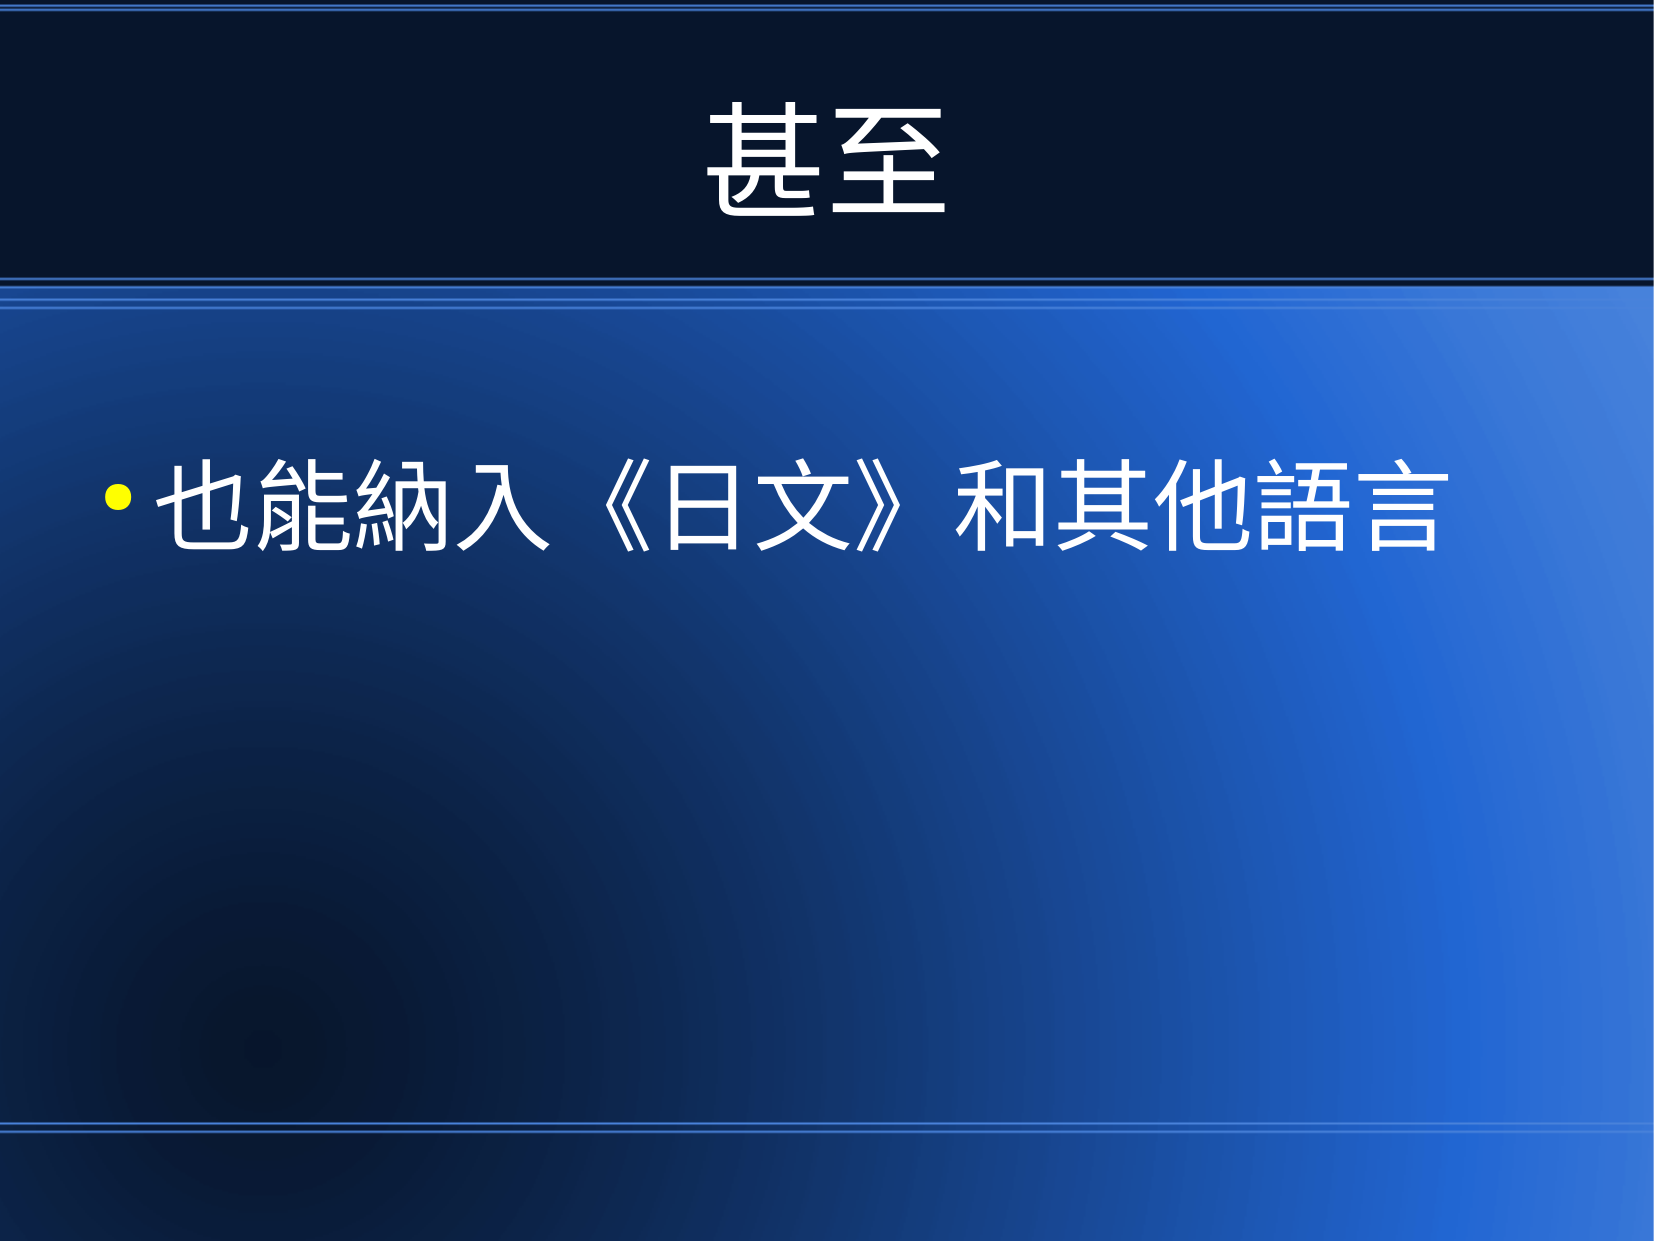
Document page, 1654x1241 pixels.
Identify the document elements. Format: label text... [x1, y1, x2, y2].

picture [0, 0, 1654, 1241]
list 也能納入《日文》和其他語言 [82, 355, 1571, 1241]
title 甚至 [82, 49, 1571, 257]
